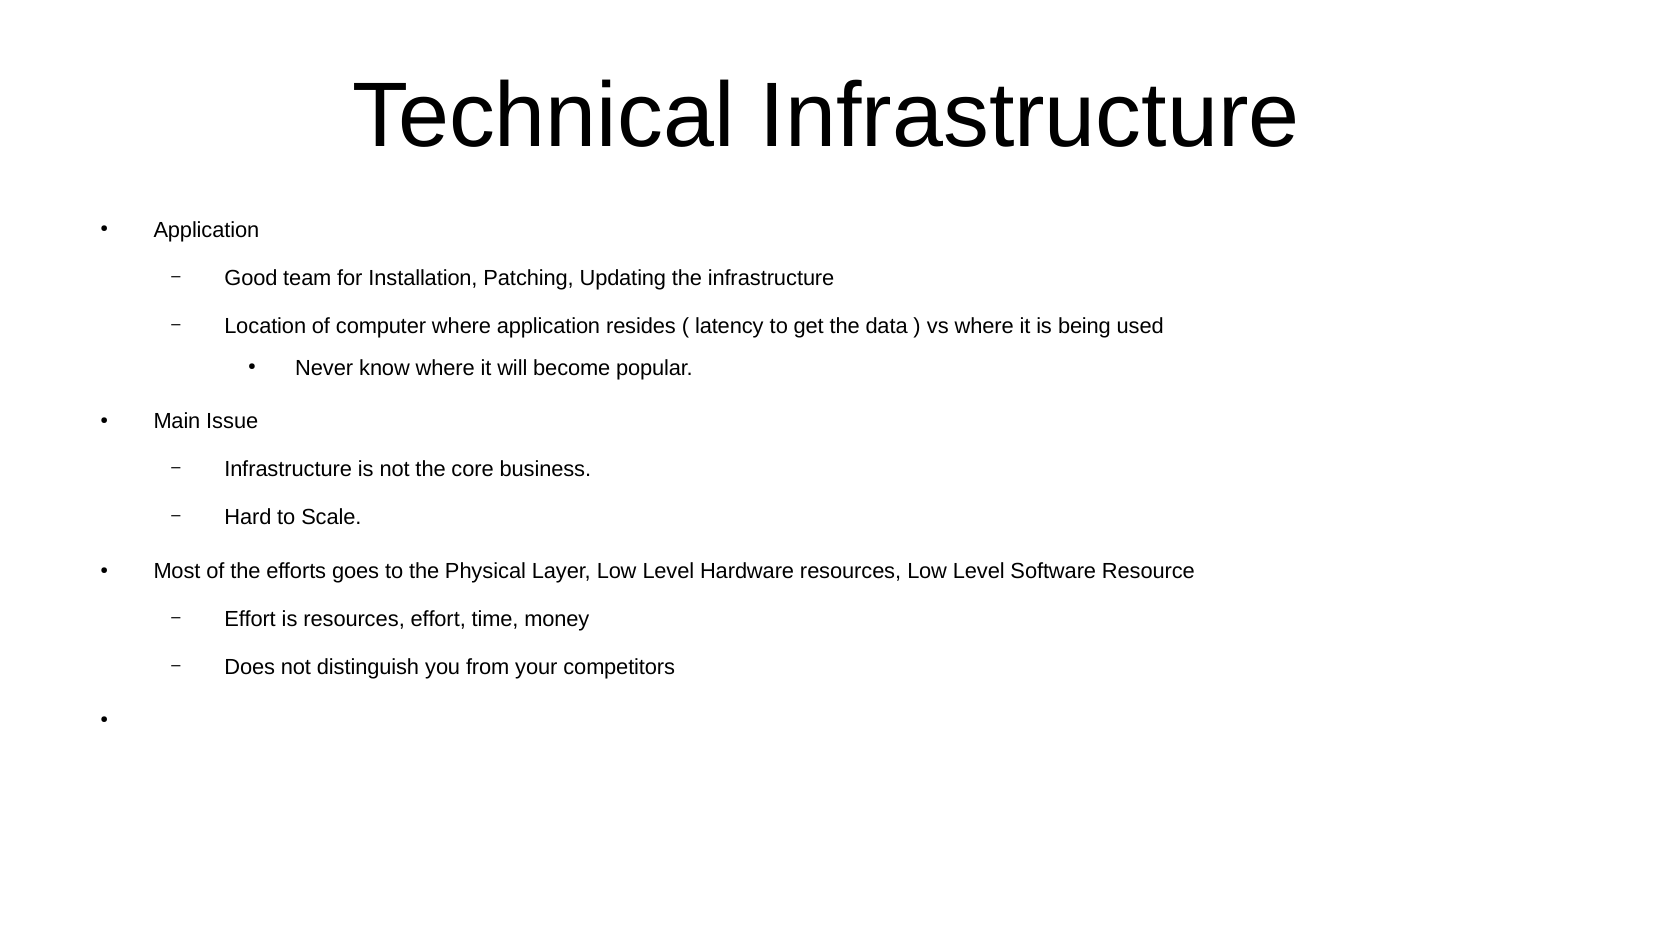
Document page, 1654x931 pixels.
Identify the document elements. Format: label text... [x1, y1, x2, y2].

title Technical Infrastructure [82, 37, 1571, 193]
list Application Good team for Installation, Patching, Updating the infrastructure Location of computer where application resides ( latency to get the data ) vs where it is being used Never know where it will become popular. Main Issue Infrastructure is not the core business. Hard to Scale. Most of the efforts goes to the Physical Layer, Low Level Hardware resources, Low Level Software Resource Effort is resources, effort, time, money Does not distinguish you from your competitors [82, 217, 1576, 931]
